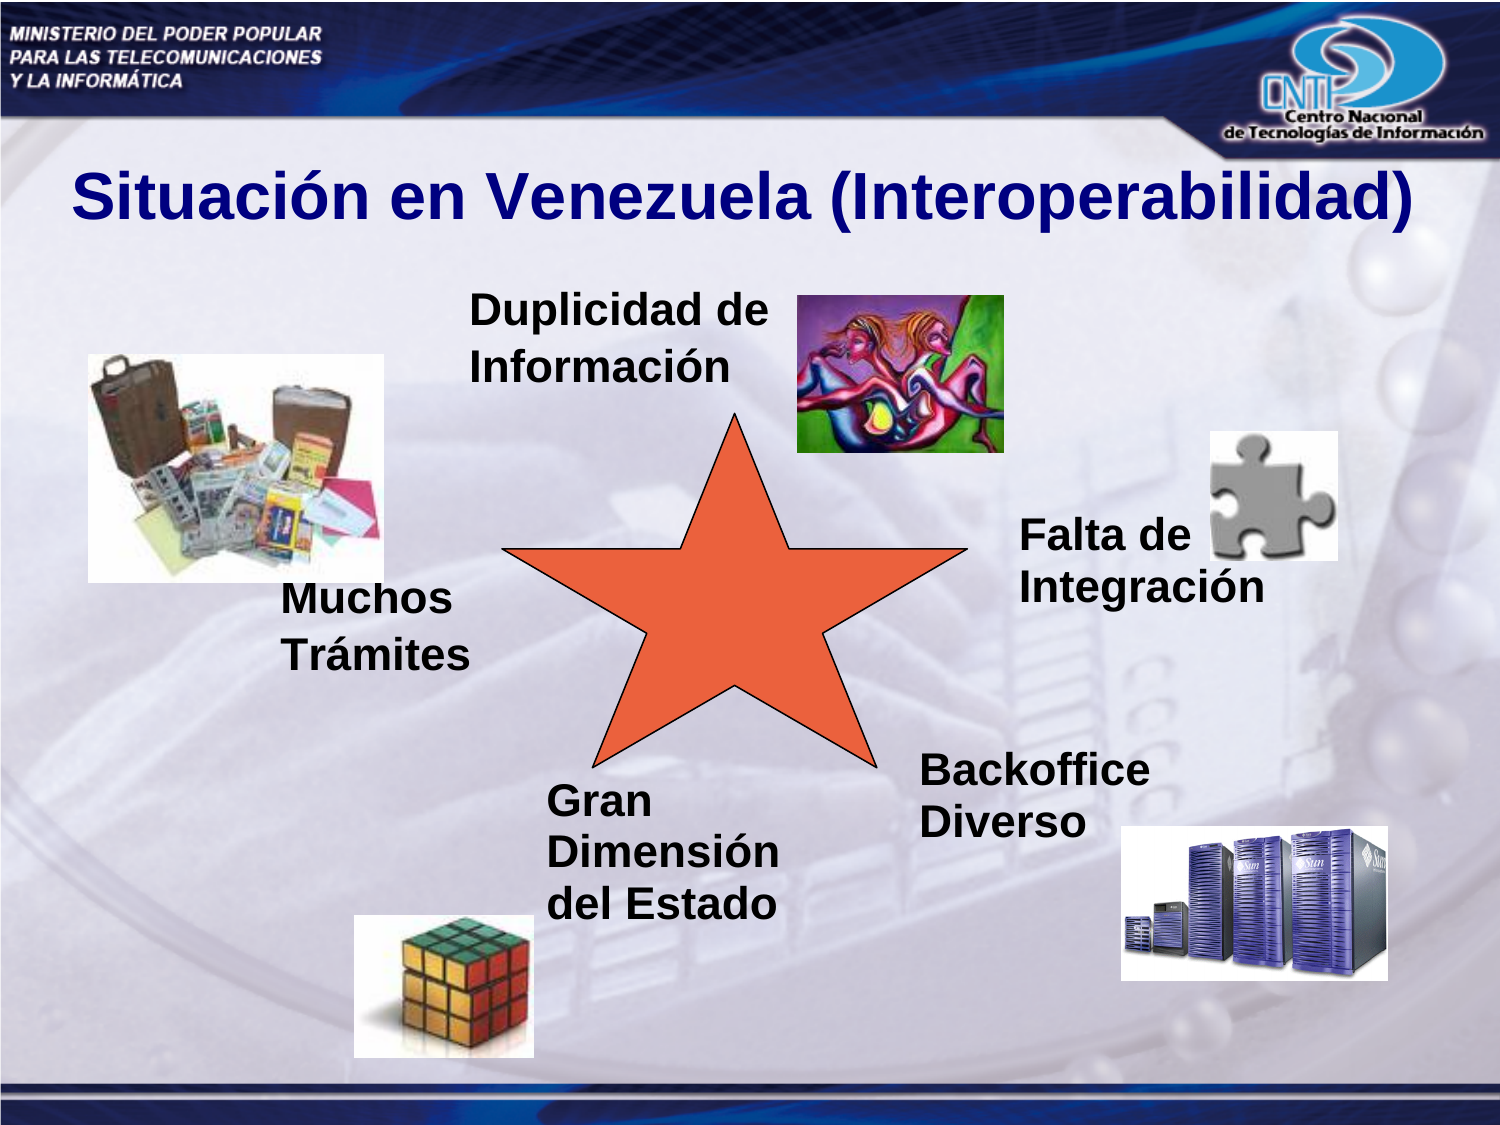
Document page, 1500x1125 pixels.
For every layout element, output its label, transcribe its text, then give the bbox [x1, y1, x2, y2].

text_box Duplicidad de Información [454, 295, 797, 421]
text_box Falta de Integración [1003, 501, 1281, 622]
text_box Muchos Trámites [265, 583, 487, 709]
title Situación en Venezuela (Interoperabilidad) [69, 29, 1418, 274]
picture [0, 2, 1500, 1125]
text_box [501, 421, 968, 768]
text_box Gran Dimensión del Estado [531, 767, 796, 940]
text_box Backoffice Diverso [904, 736, 1166, 857]
